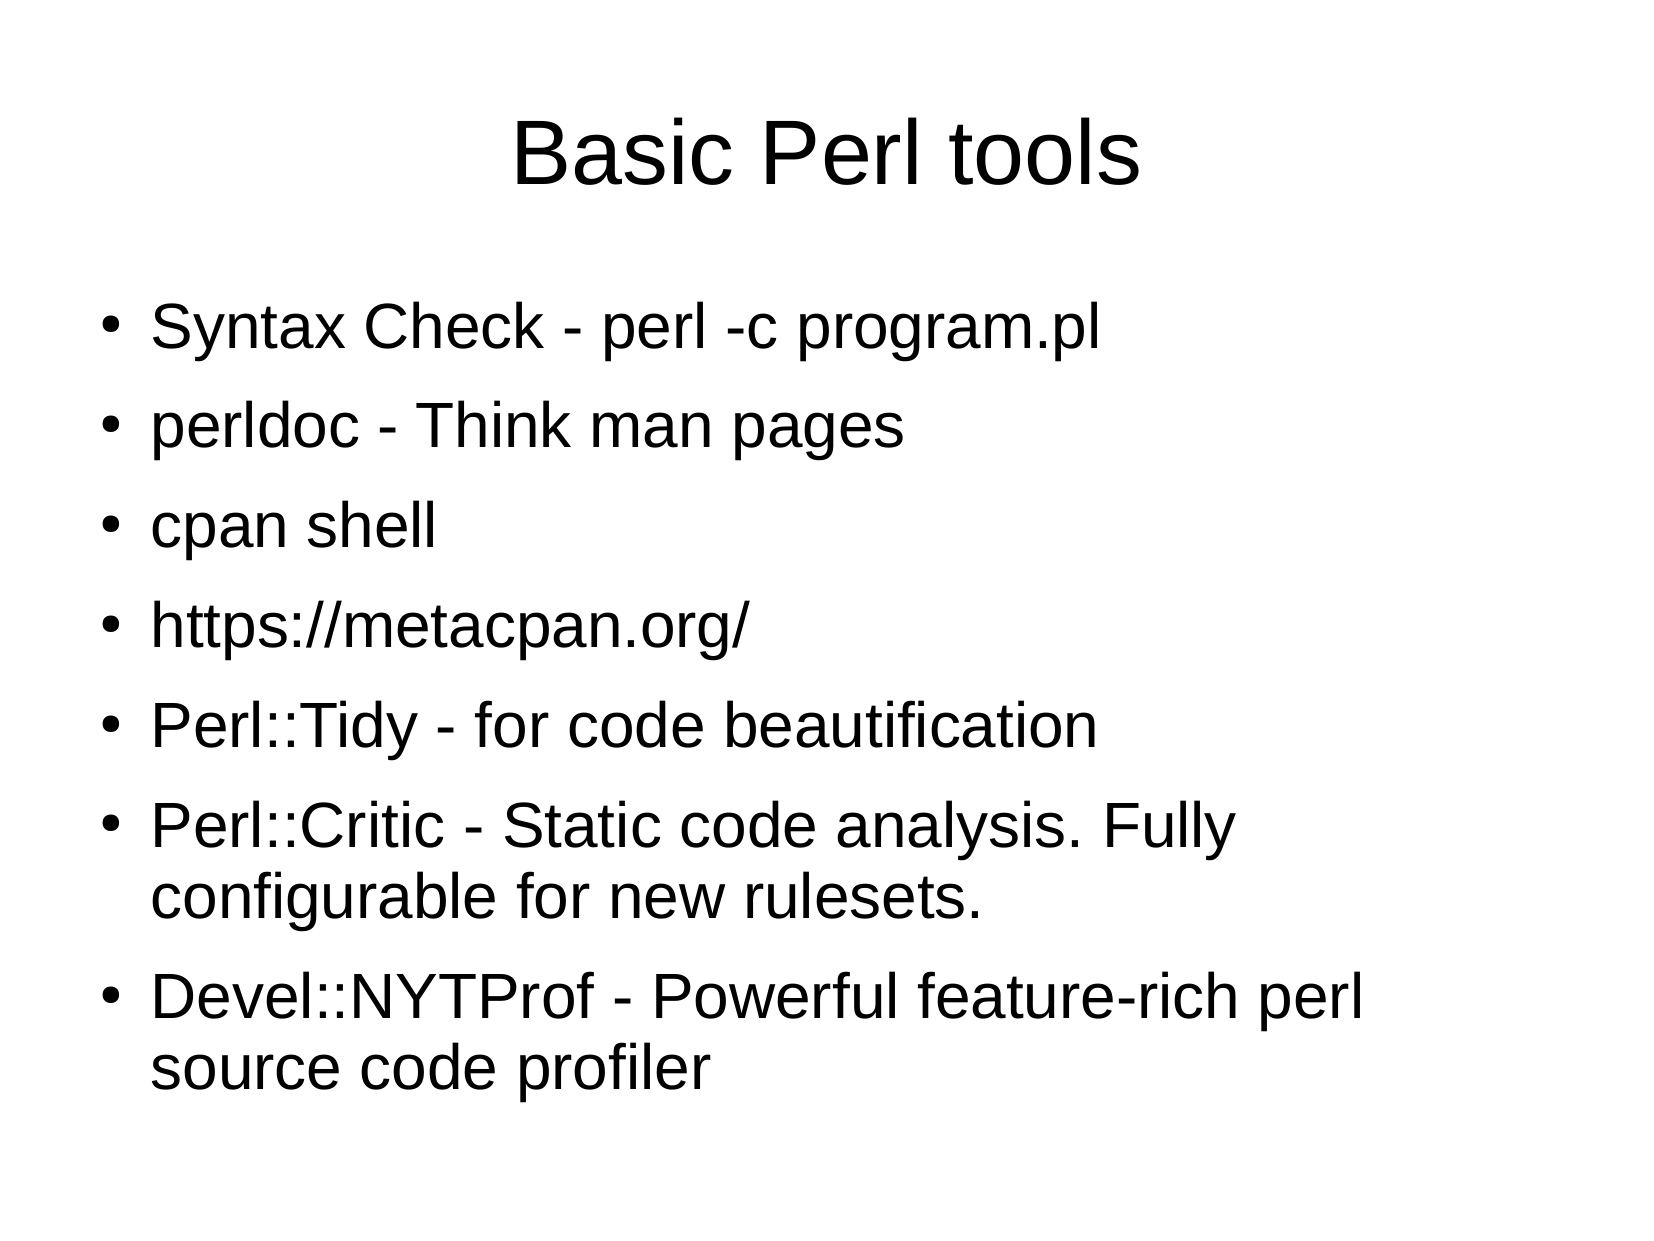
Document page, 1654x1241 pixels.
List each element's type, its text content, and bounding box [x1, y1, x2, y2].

title Basic Perl tools [82, 49, 1571, 257]
list Syntax Check - perl -c program.pl perldoc - Think man pages cpan shell https://metacpan.org/ Perl::Tidy - for code beautification Perl::Critic - Static code analysis. Fully configurable for new rulesets. Devel::NYTProf - Powerful feature-rich perl source code profiler [82, 290, 1571, 1109]
